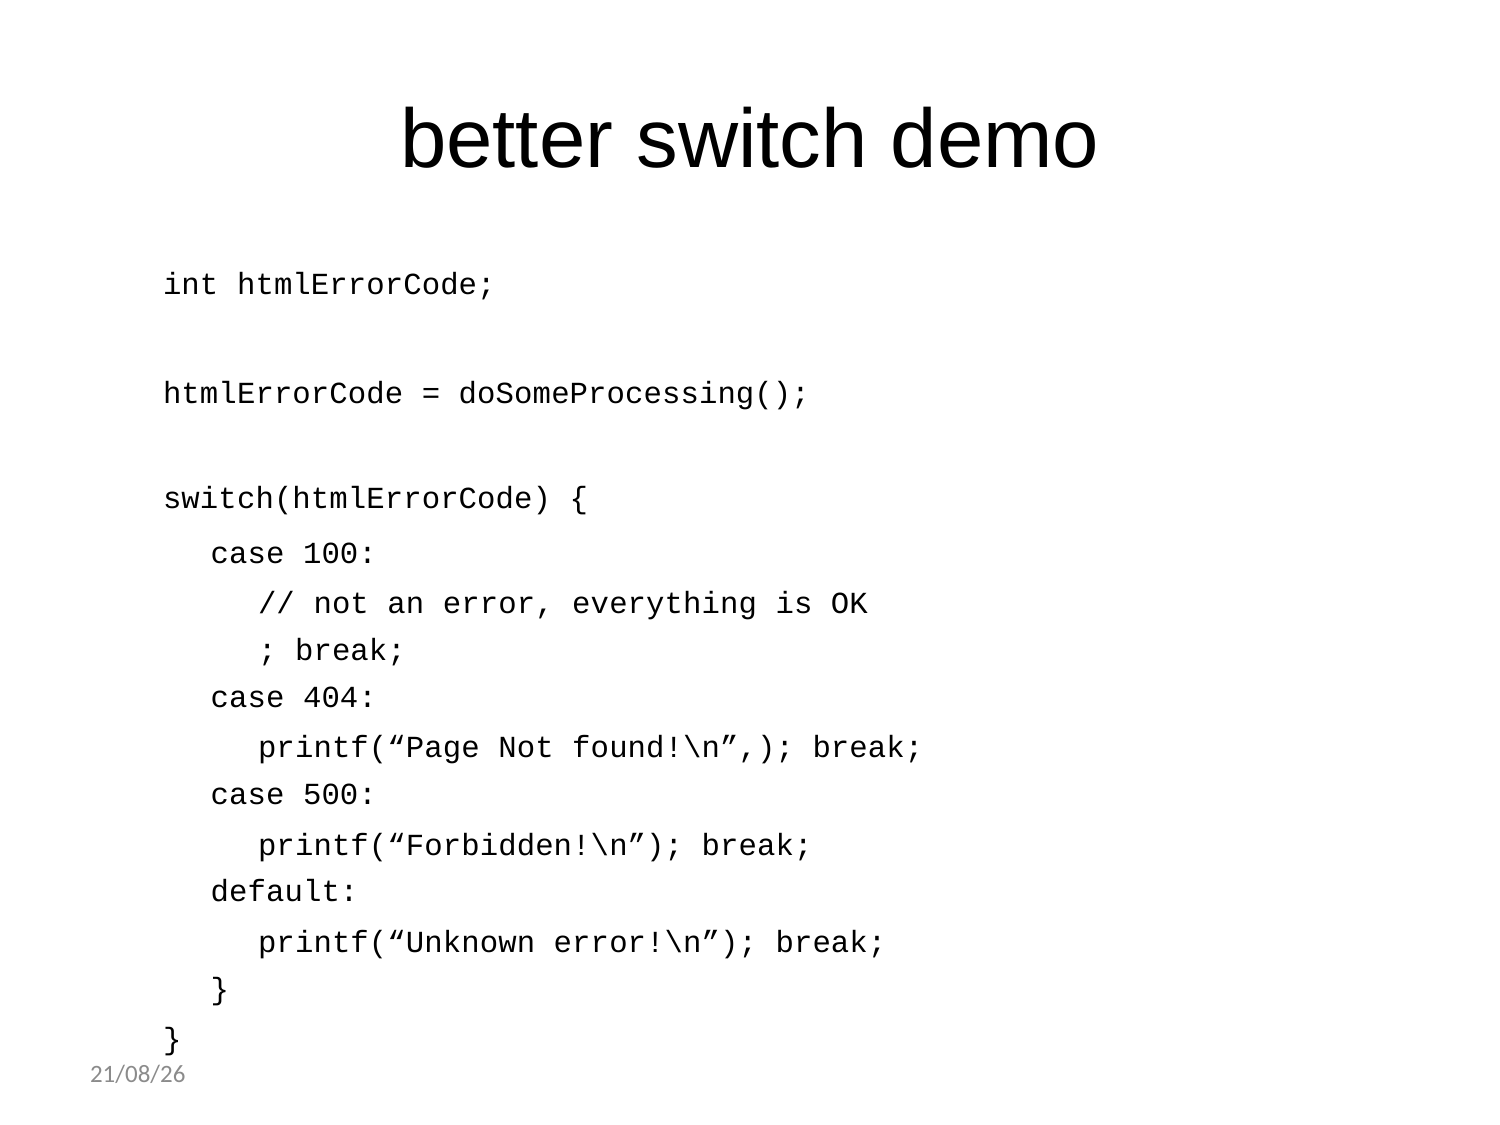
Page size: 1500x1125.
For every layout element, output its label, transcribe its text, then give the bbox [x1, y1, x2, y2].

title better switch demo [75, 44, 1425, 233]
list int htmlErrorCode; htmlErrorCode = doSomeProcessing(); switch(htmlErrorCode) { case 100: // not an error, everything is OK ; break; case 404: printf(“Page Not found!\n”,); break; case 500: printf(“Forbidden!\n”); break; default: printf(“Unknown error!\n”); break; } } [115, 268, 1436, 1061]
